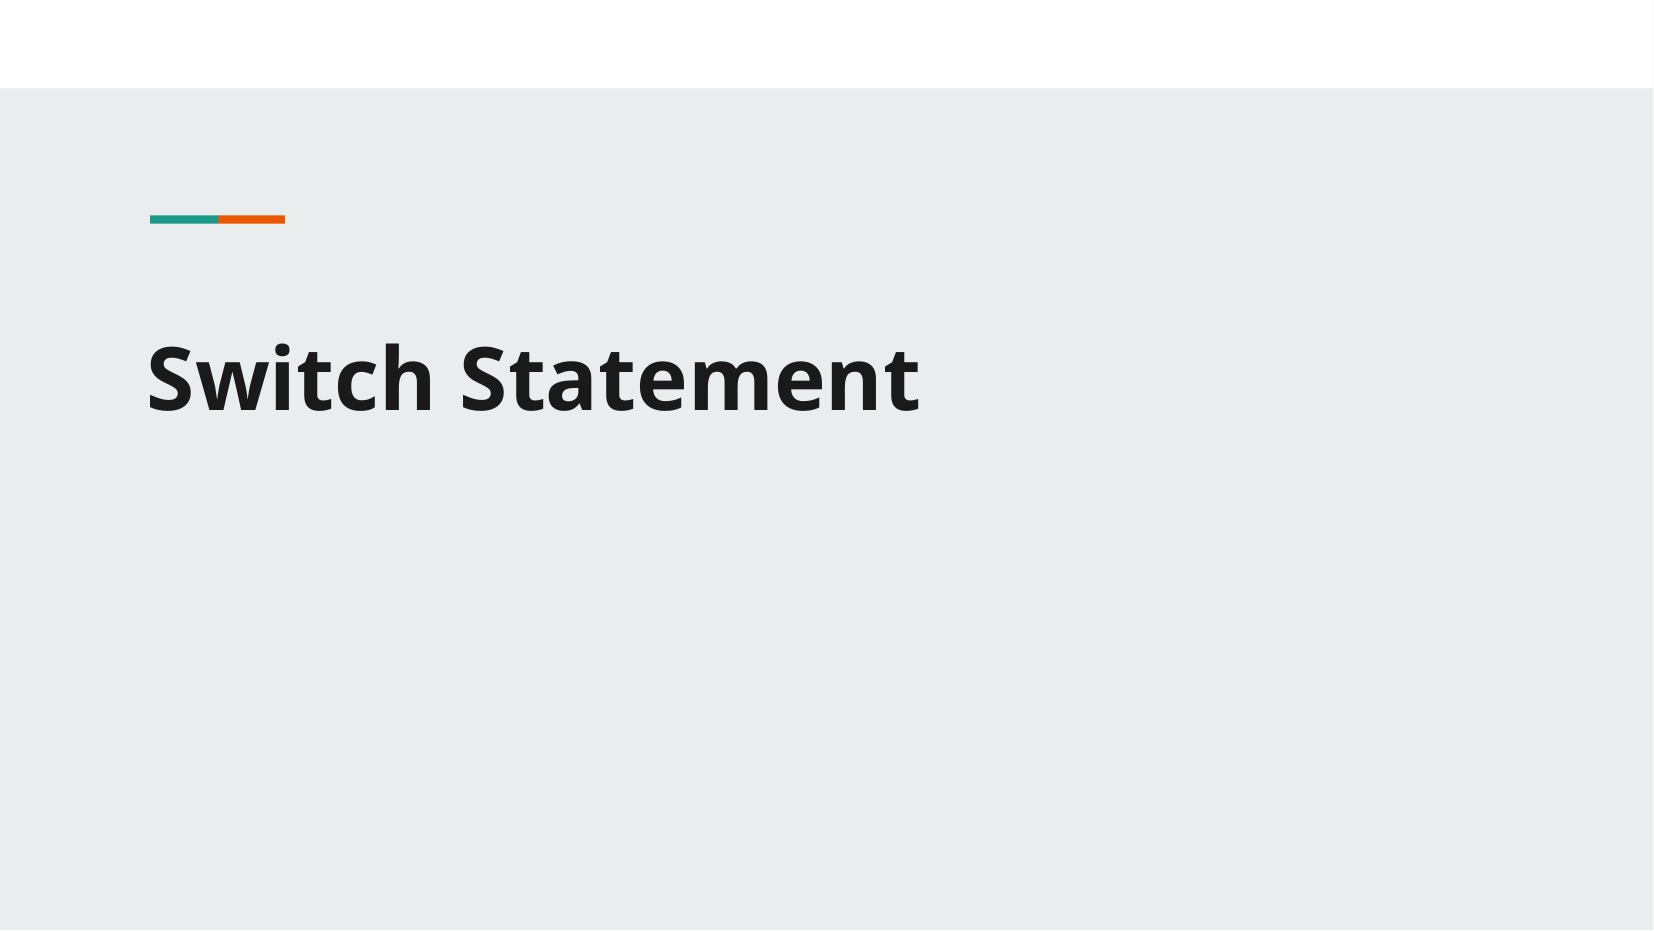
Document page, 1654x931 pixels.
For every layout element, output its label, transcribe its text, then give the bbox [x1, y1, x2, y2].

title Switch Statement [131, 308, 1523, 609]
